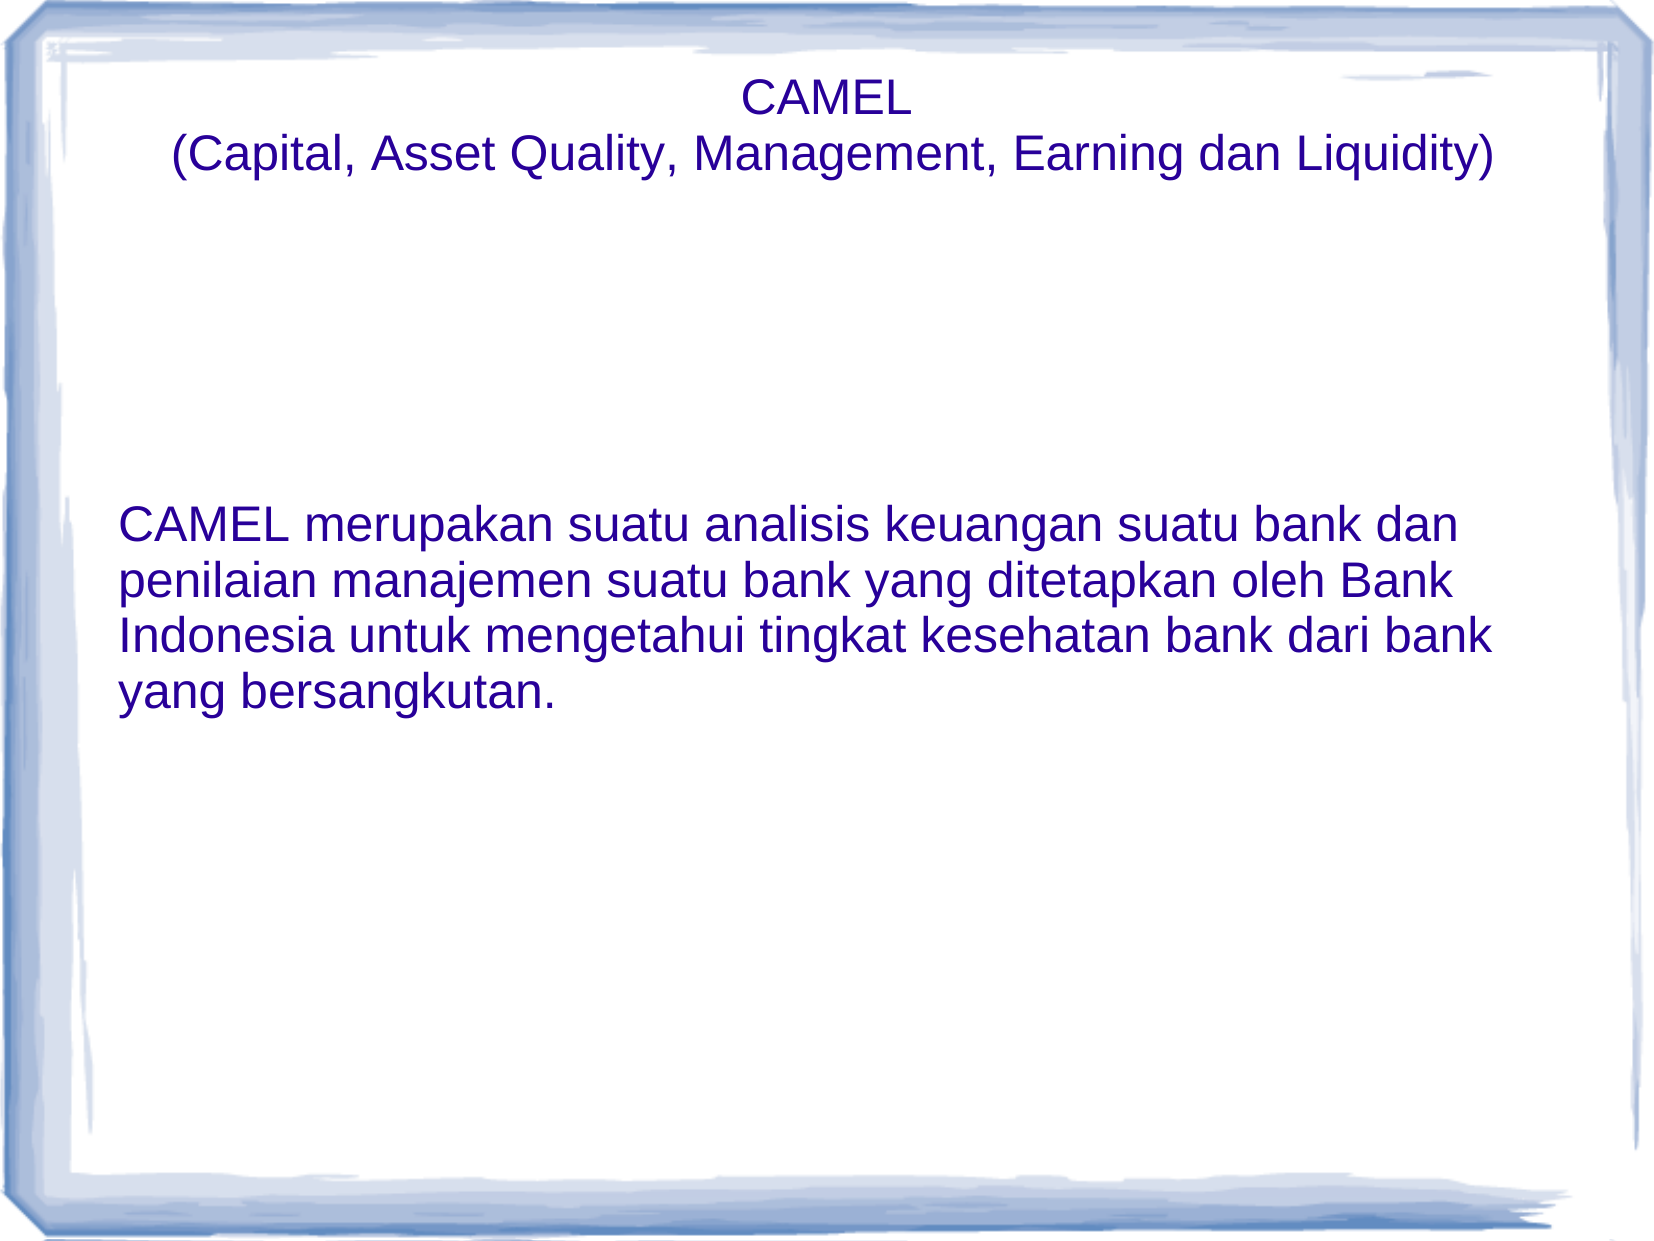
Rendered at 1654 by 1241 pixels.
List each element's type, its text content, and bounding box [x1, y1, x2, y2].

title CAMEL (Capital, Asset Quality, Management, Earning dan Liquidity) [82, 49, 1571, 257]
picture [0, 0, 1654, 1241]
subtitle CAMEL merupakan suatu analisis keuangan suatu bank dan penilaian manajemen suatu bank yang ditetapkan oleh Bank Indonesia untuk mengetahui tingkat kesehatan bank dari bank yang bersangkutan. [118, 324, 1571, 1045]
